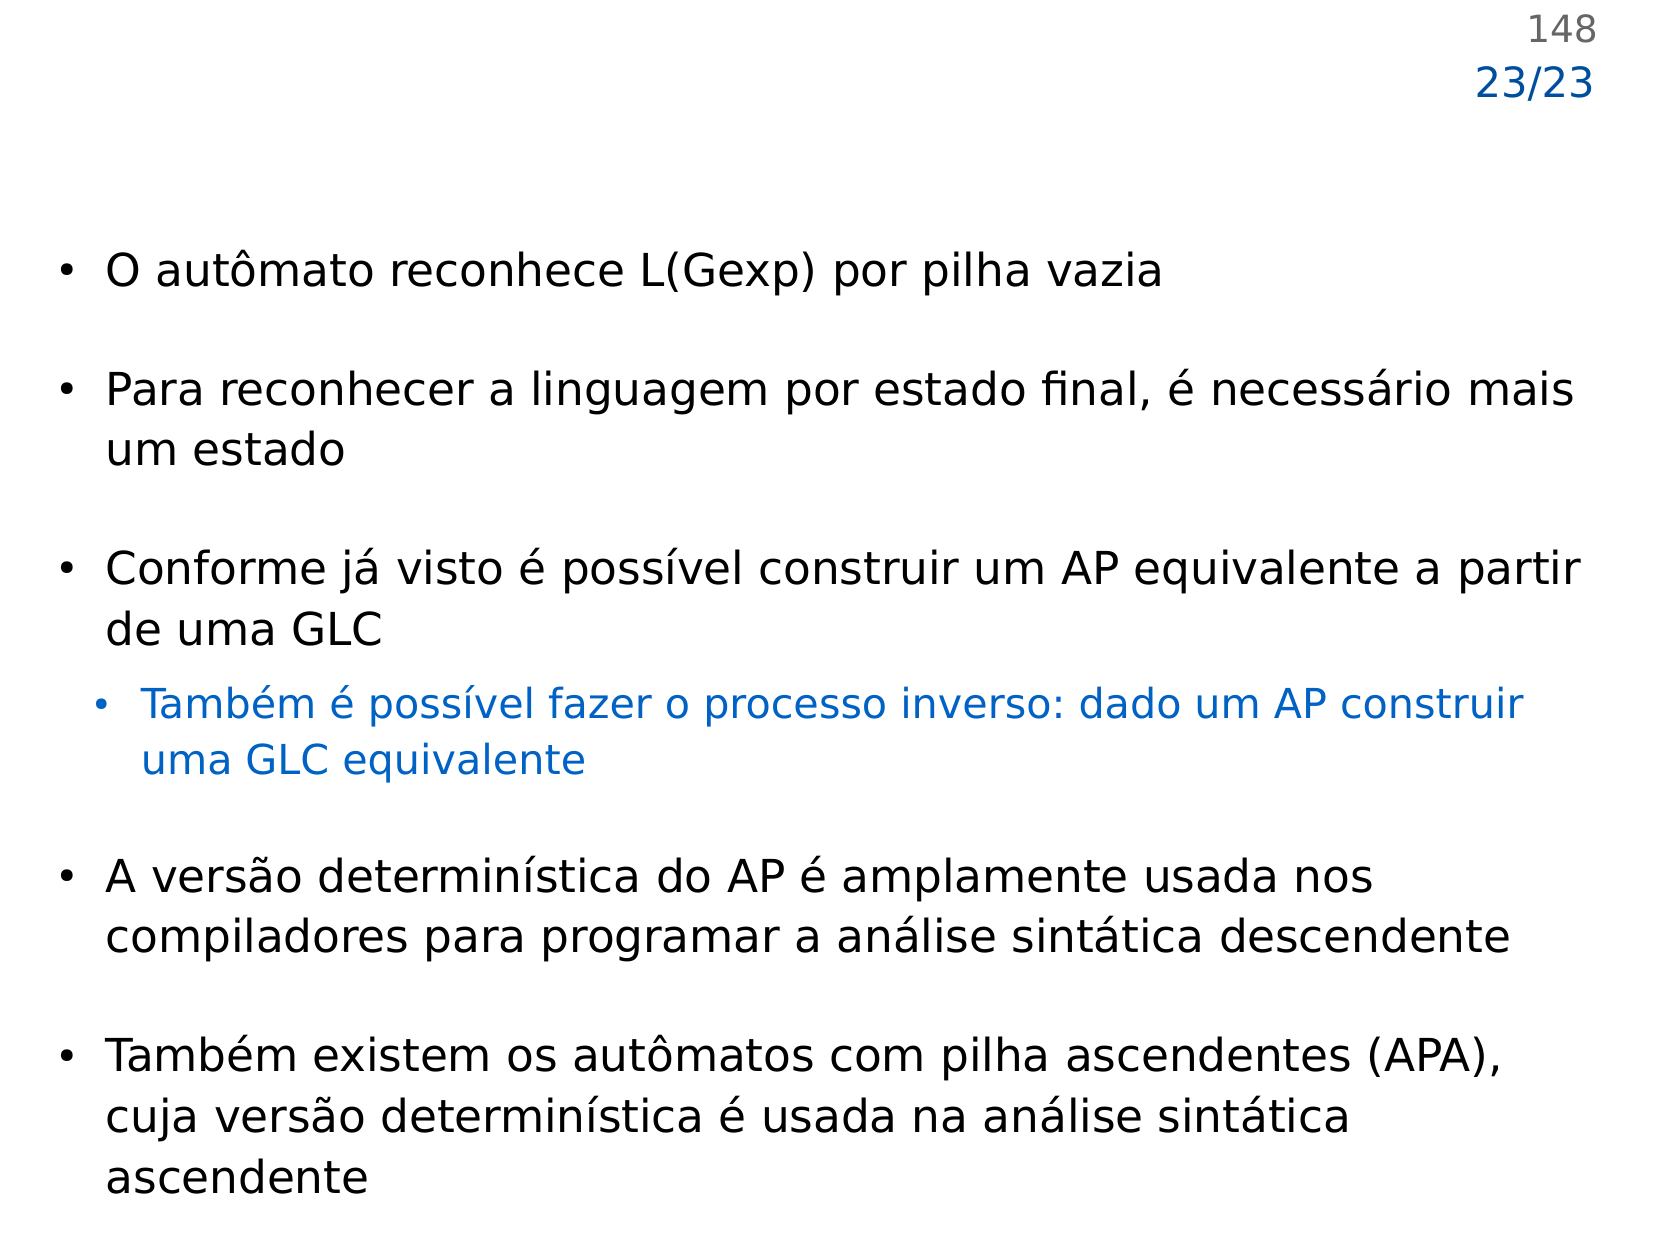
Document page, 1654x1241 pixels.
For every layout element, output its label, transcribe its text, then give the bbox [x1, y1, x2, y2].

text_box 148 [1375, 0, 1613, 64]
list O autômato reconhece L(Gexp) por pilha vazia Para reconhecer a linguagem por estado final, é necessário mais um estado Conforme já visto é possível construir um AP equivalente a partir de uma GLC Também é possível fazer o processo inverso: dado um AP construir uma GLC equivalente A versão determinística do AP é amplamente usada nos compiladores para programar a análise sintática descendente Também existem os autômatos com pilha ascendentes (APA), cuja versão determinística é usada na análise sintática ascendente [59, 236, 1595, 1211]
